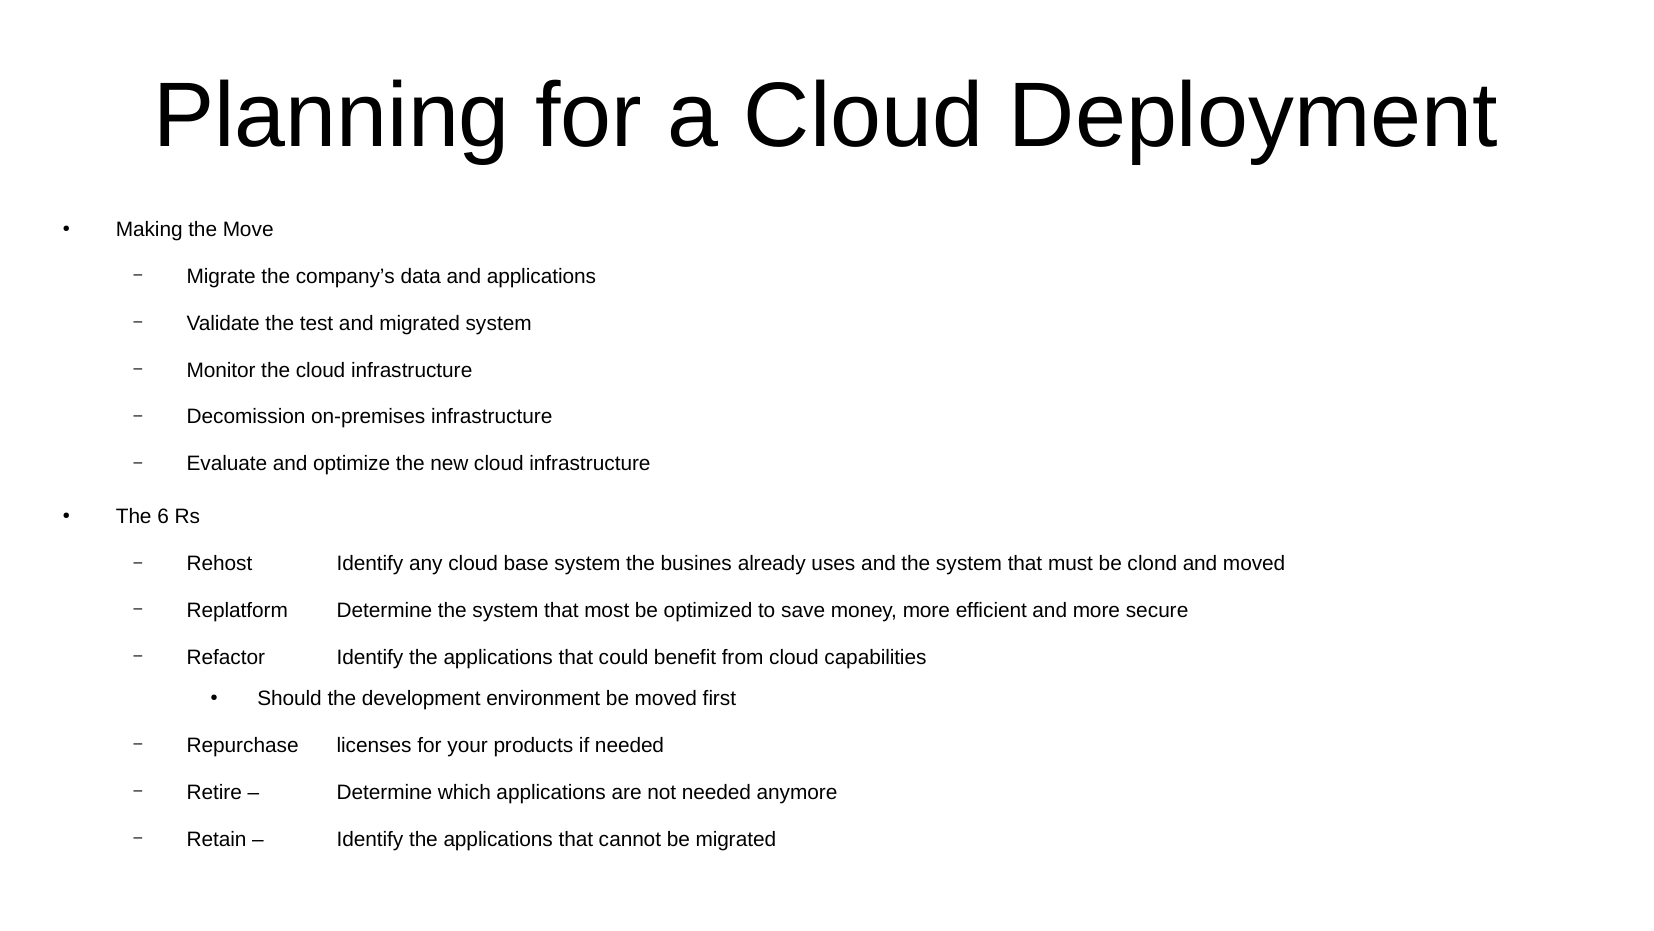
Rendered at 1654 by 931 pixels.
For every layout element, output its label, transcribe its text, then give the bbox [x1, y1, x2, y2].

list Making the Move Migrate the company’s data and applications Validate the test and migrated system Monitor the cloud infrastructure Decomission on-premises infrastructure Evaluate and optimize the new cloud infrastructure The 6 Rs Rehost Identify any cloud base system the busines already uses and the system that must be clond and moved Replatform Determine the system that most be optimized to save money, more efficient and more secure Refactor Identify the applications that could benefit from cloud capabilities Should the development environment be moved first Repurchase licenses for your products if needed Retire – Determine which applications are not needed anymore Retain – Identify the applications that cannot be migrated [45, 217, 1571, 901]
title Planning for a Cloud Deployment [82, 37, 1571, 193]
